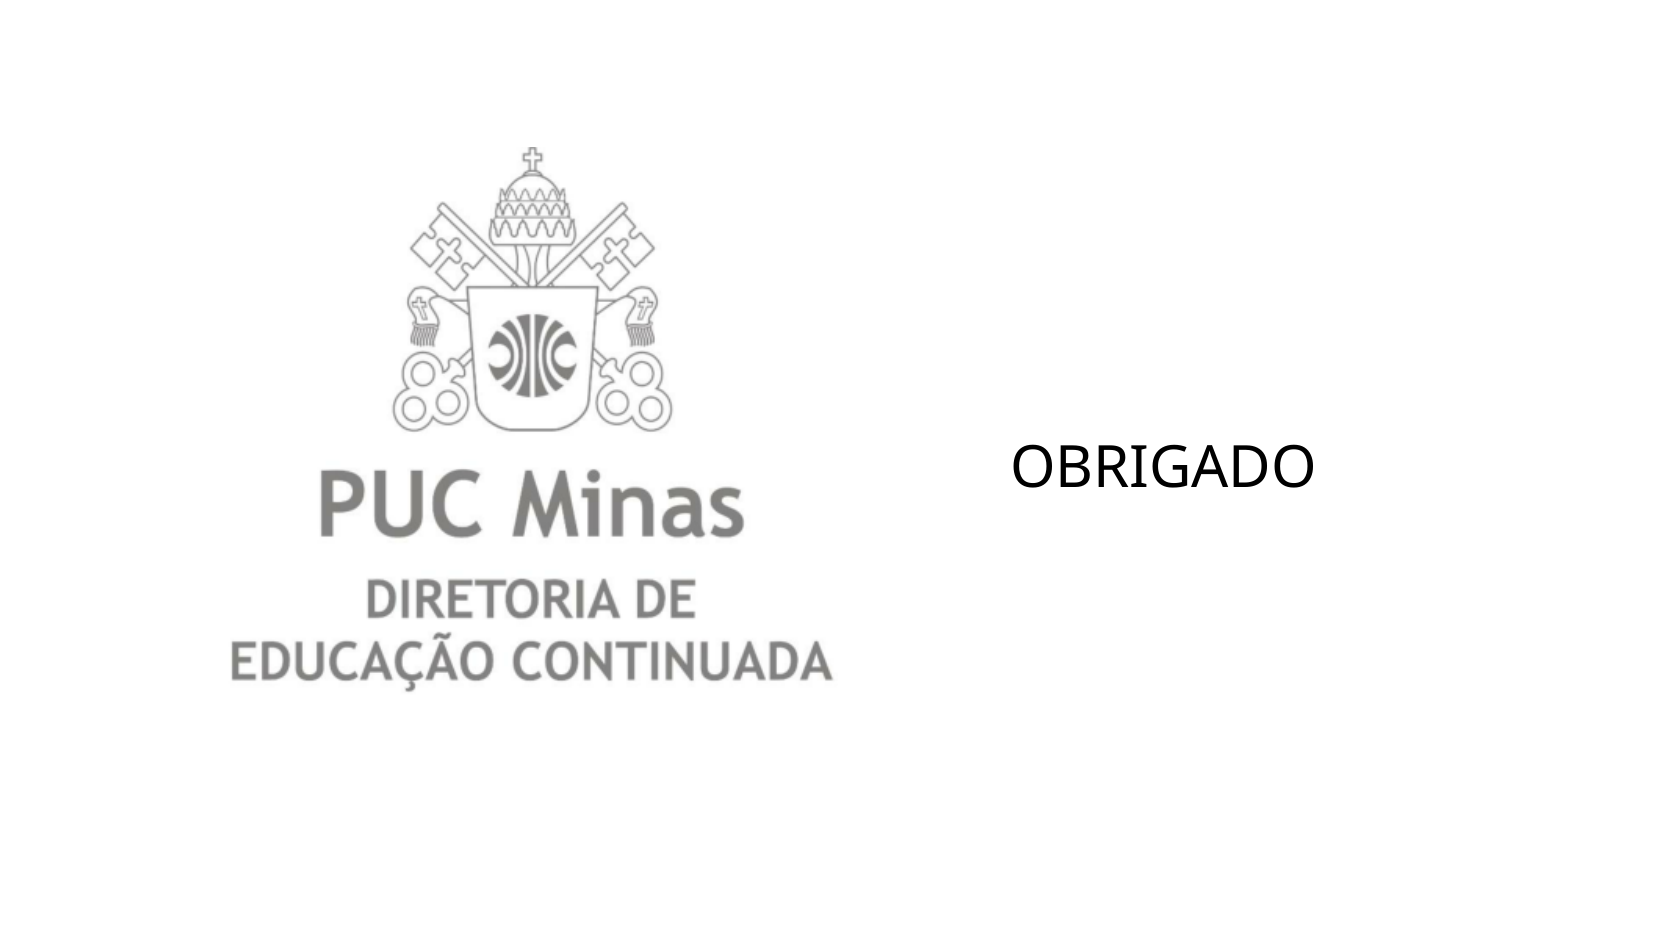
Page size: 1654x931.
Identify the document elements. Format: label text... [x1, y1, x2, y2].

text_box OBRIGADO [779, 259, 1548, 700]
picture [212, 147, 838, 709]
